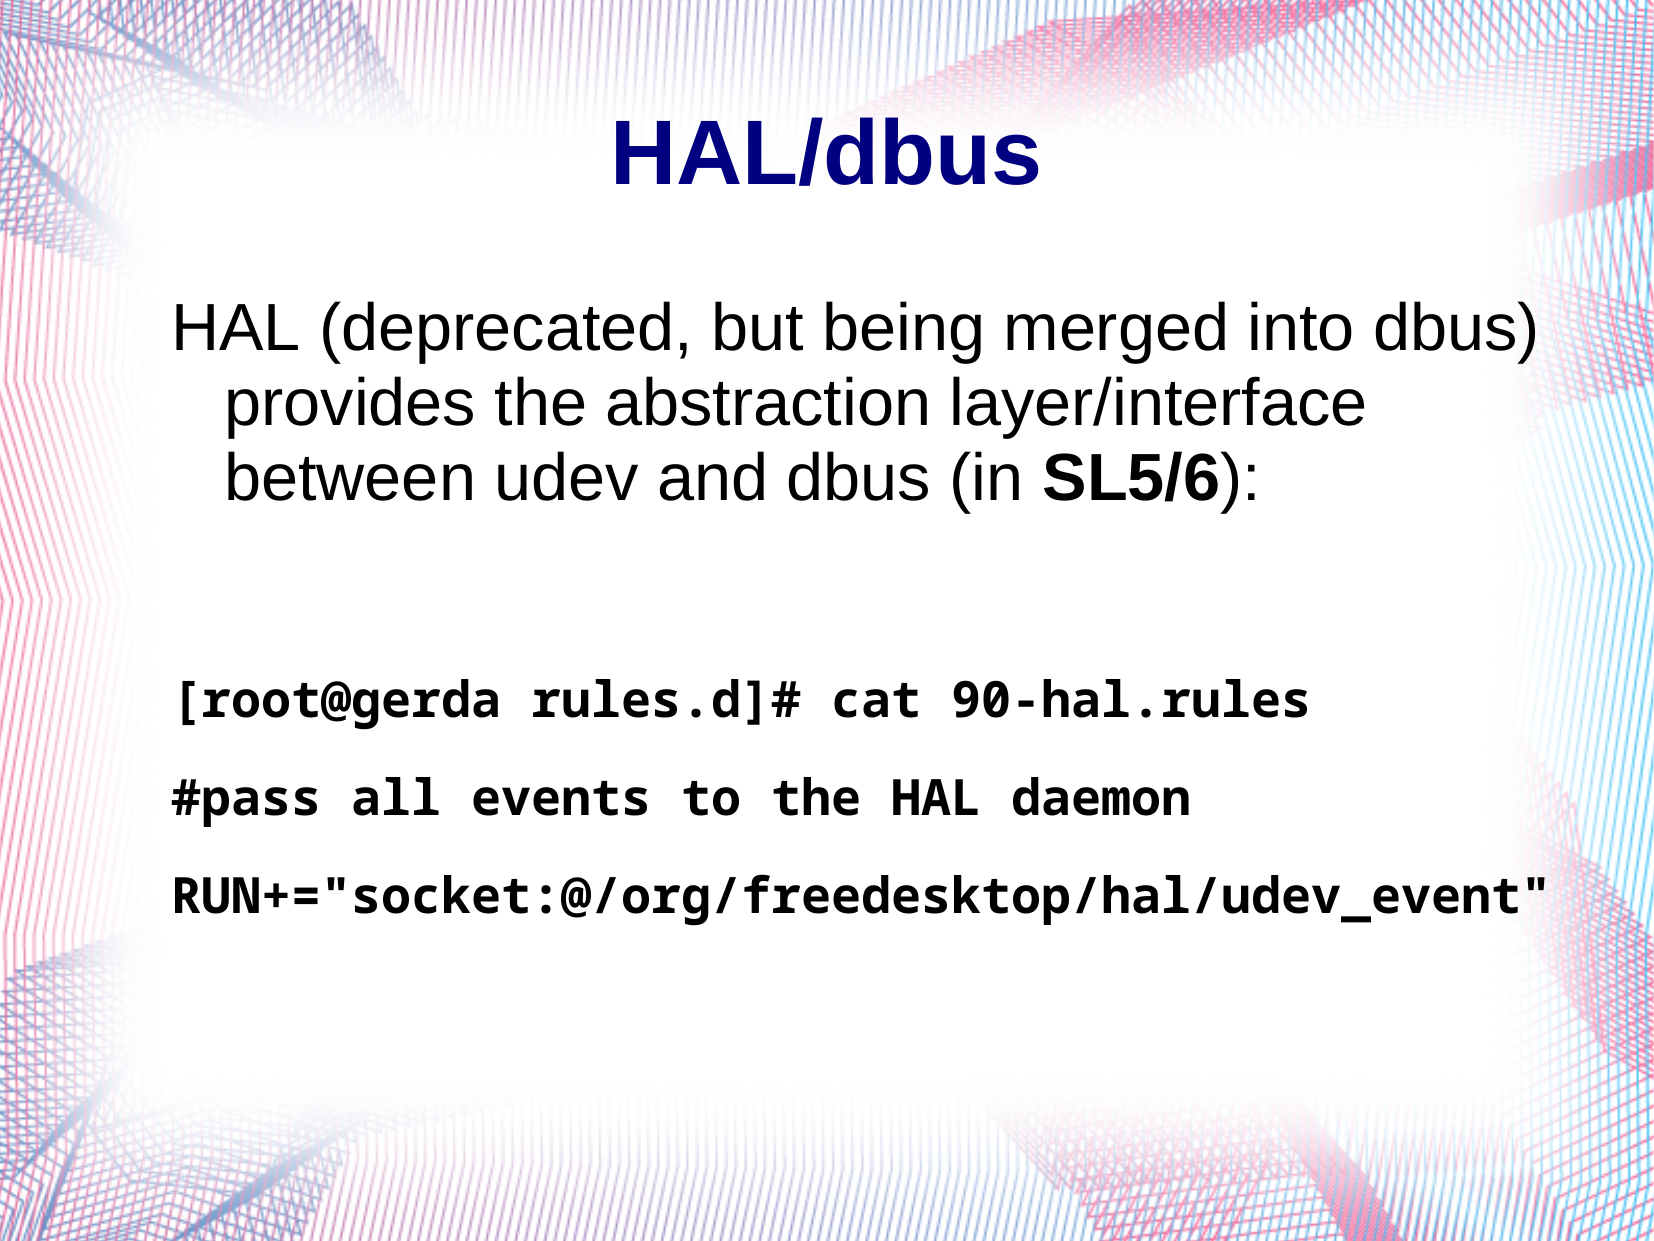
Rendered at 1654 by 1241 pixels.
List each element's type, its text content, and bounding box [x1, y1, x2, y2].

list HAL (deprecated, but being merged into dbus) provides the abstraction layer/interface between udev and dbus (in SL5/6): [root@gerda rules.d]# cat 90-hal.rules #pass all events to the HAL daemon RUN+="socket:@/org/freedesktop/hal/udev_event" [82, 290, 1571, 1109]
picture [0, 0, 1654, 1241]
title HAL/dbus [82, 49, 1571, 257]
